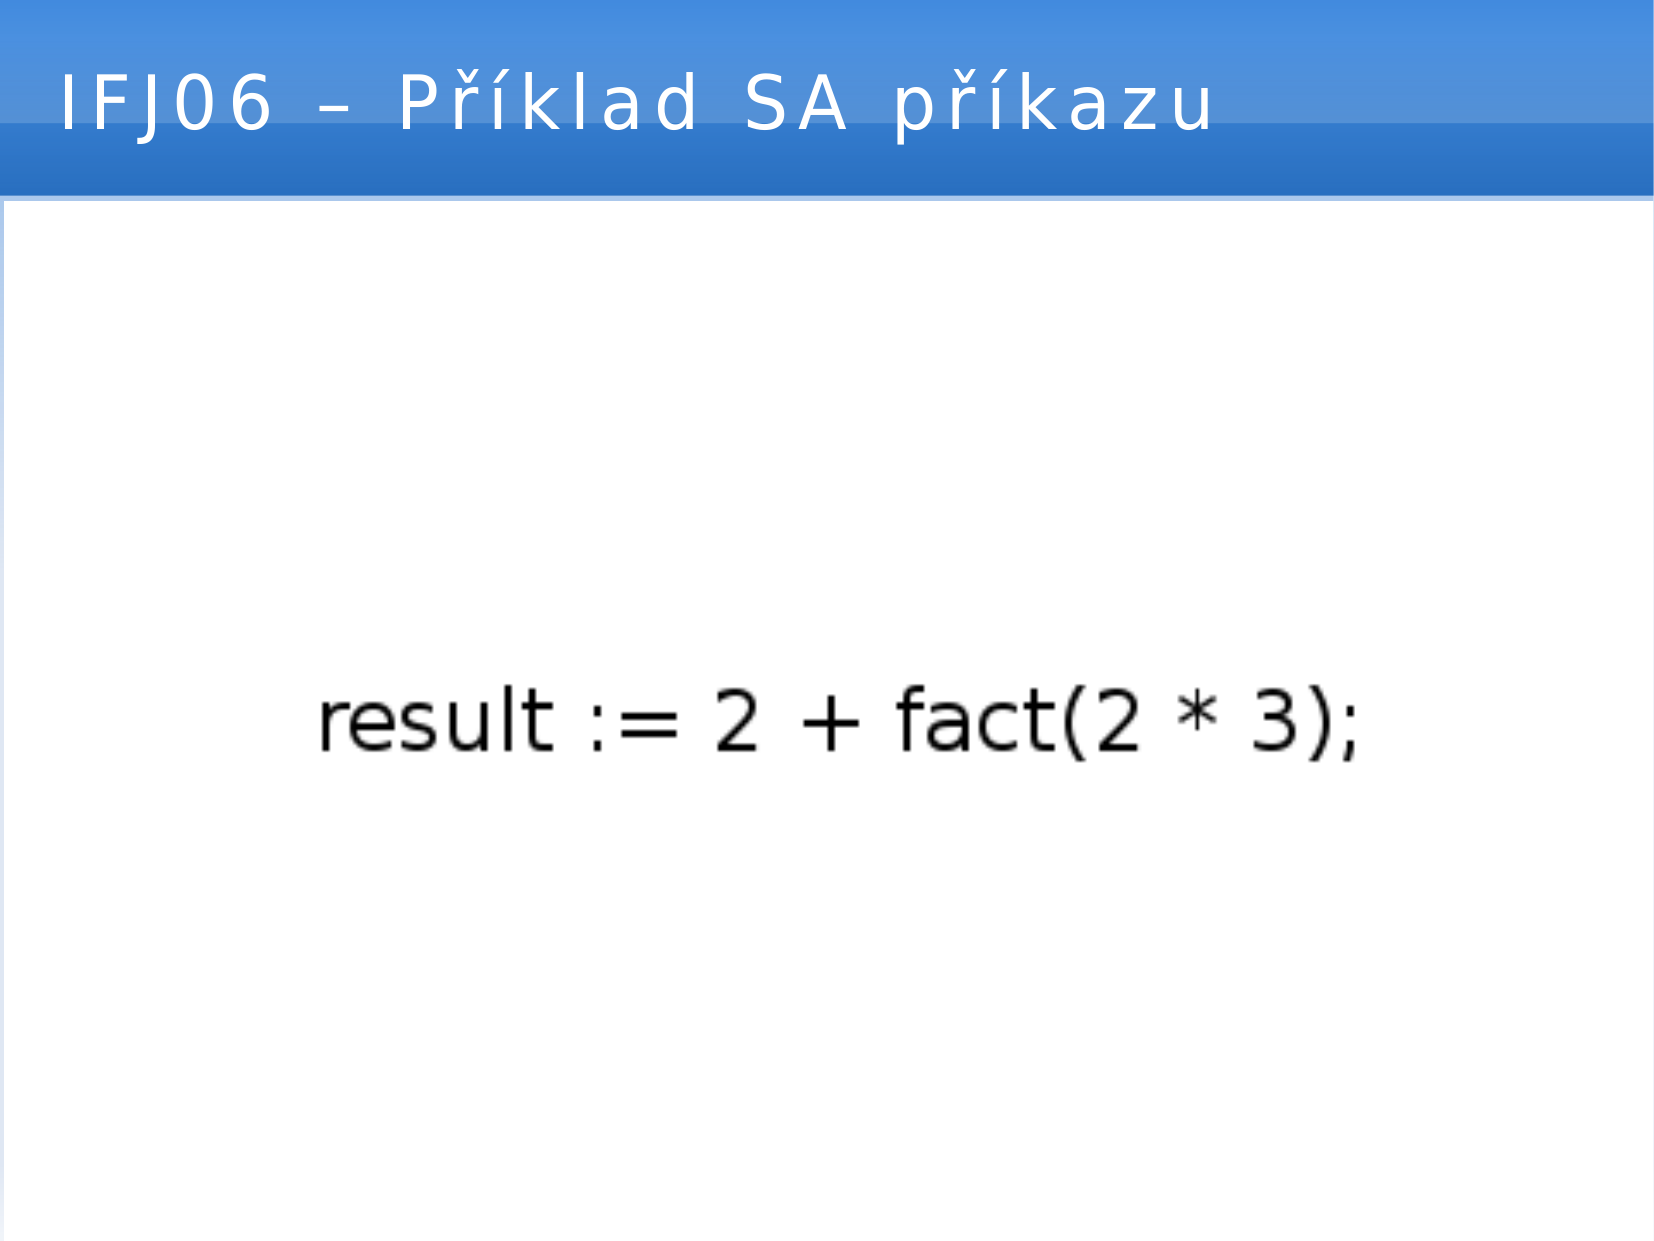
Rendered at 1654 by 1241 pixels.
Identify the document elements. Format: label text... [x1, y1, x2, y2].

title IFJ06 – Příklad SA příkazu [59, 29, 1270, 178]
picture [0, 0, 1654, 1241]
